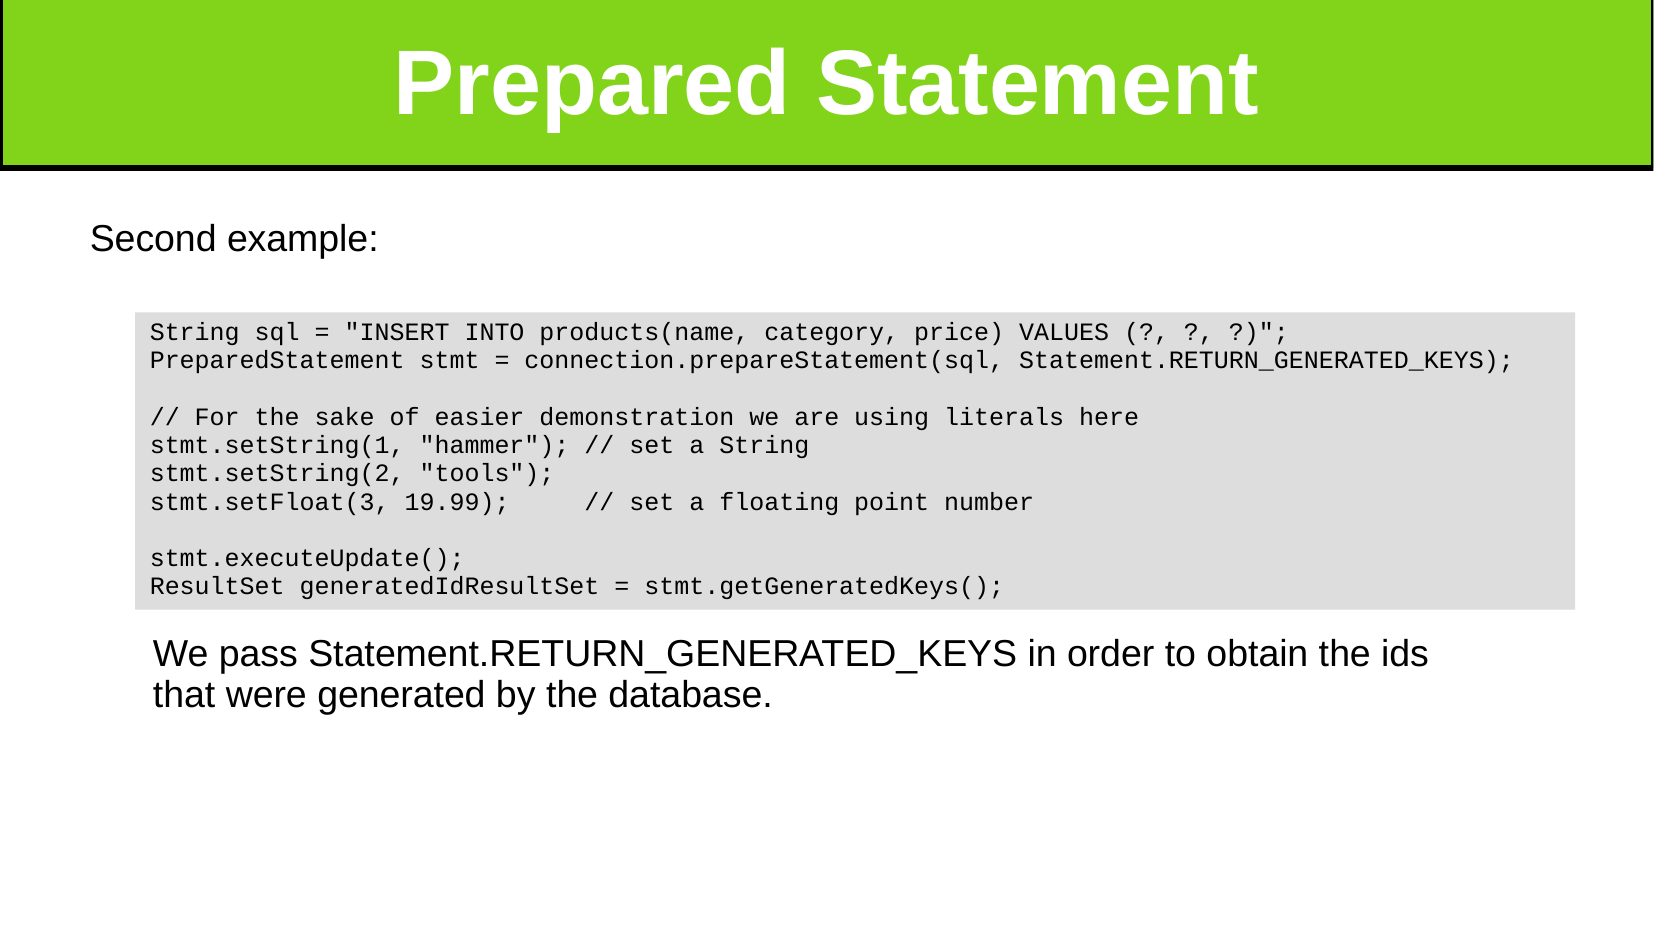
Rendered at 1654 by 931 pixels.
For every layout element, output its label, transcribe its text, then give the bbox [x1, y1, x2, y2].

text_box String sql = "INSERT INTO products(name, category, price) VALUES (?, ?, ?)"; PreparedStatement stmt = connection.prepareStatement(sql, Statement.RETURN_GENERATED_KEYS); // For the sake of easier demonstration we are using literals here stmt.setString(1, "hammer"); // set a String stmt.setString(2, "tools"); stmt.setFloat(3, 19.99); // set a floating point number stmt.executeUpdate(); ResultSet generatedIdResultSet = stmt.getGeneratedKeys(); [135, 312, 1576, 586]
text_box We pass Statement.RETURN_GENERATED_KEYS in order to obtain the ids that were generated by the database. [138, 624, 1489, 724]
text_box Second example: [74, 209, 495, 267]
title Prepared Statement [0, 0, 1654, 169]
